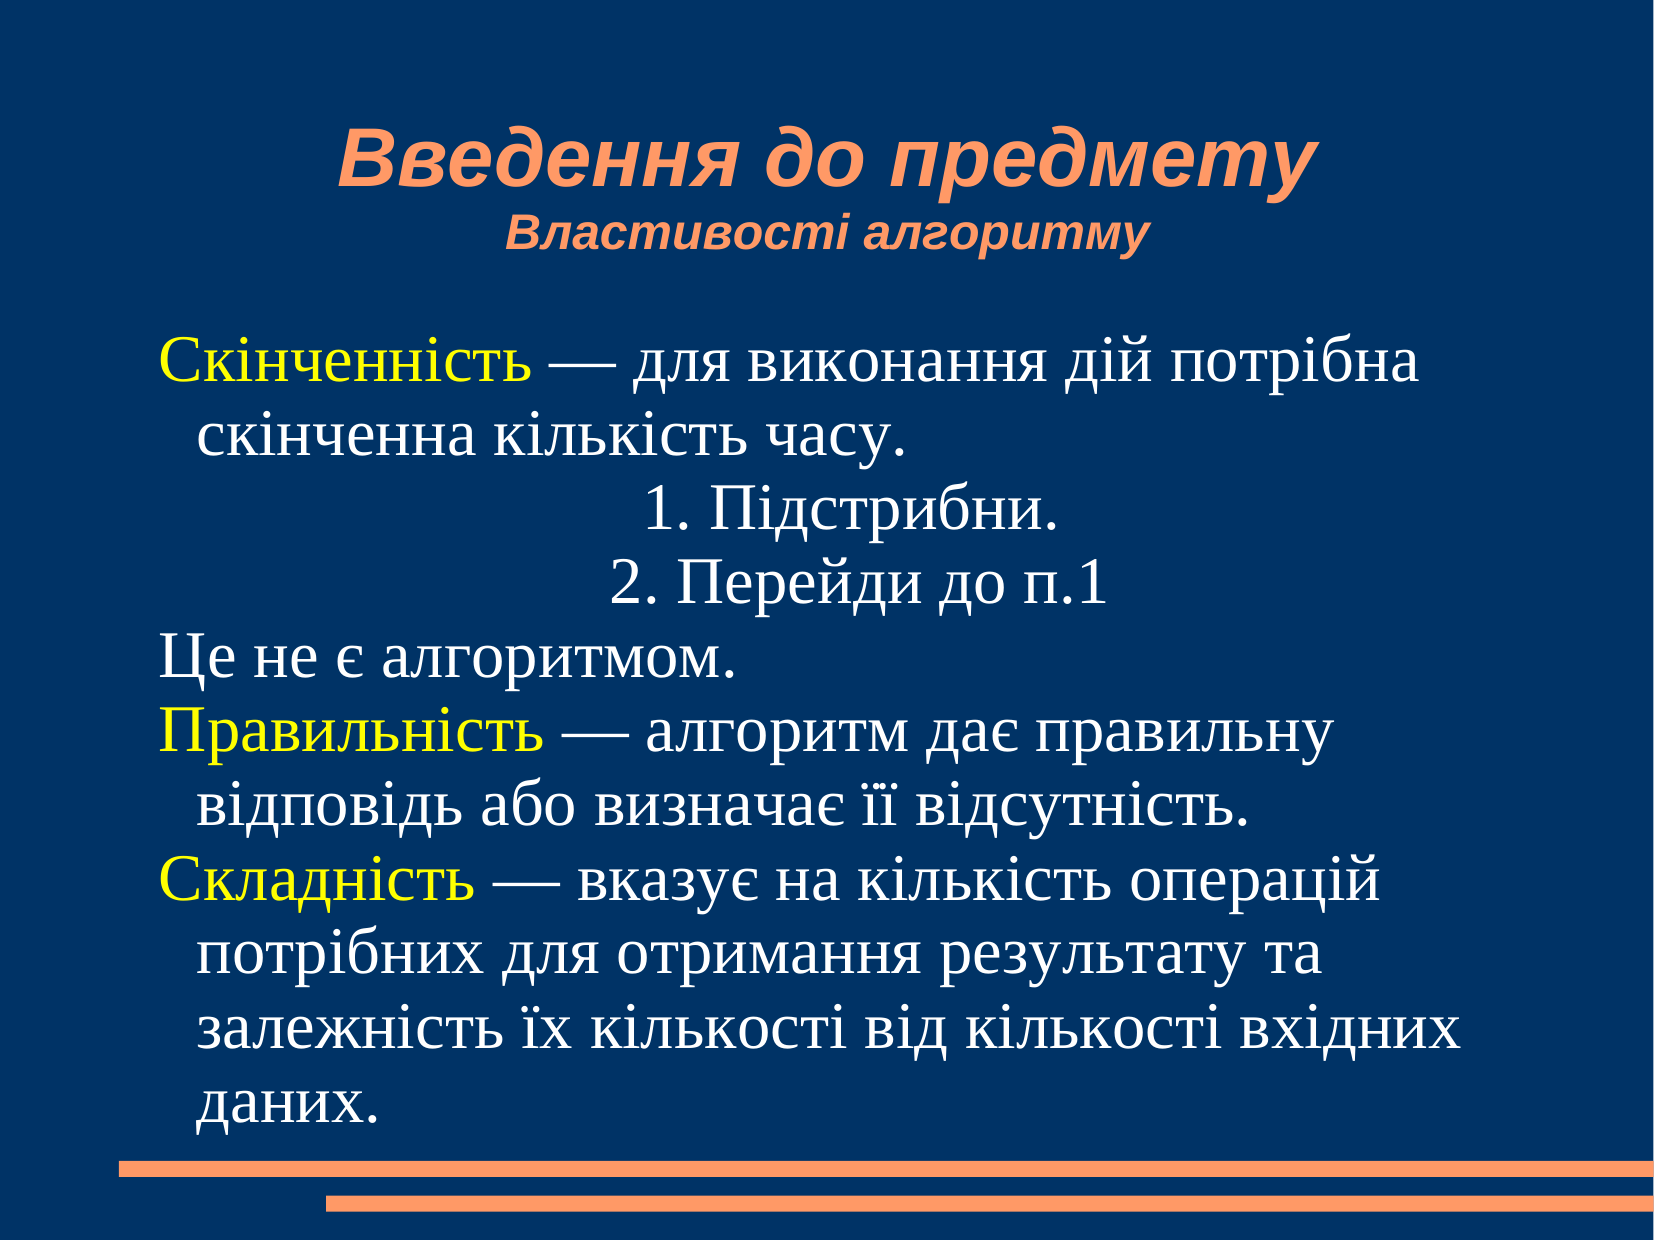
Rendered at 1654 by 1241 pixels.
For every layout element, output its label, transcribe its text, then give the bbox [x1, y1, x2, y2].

title Введення до предмету Властивості алгоритму [121, 46, 1534, 322]
list Скінченність — для виконання дій потрібна скінченна кількість часу. 1. Підстрибни. 2. Перейди до п.1 Це не є алгоритмом. Правильність — алгоритм дає правильну відповідь або визначає її відсутність. Складність — вказує на кількість операцій потрібних для отримання результату та залежність їх кількості від кількості вхідних даних. [121, 322, 1561, 1211]
